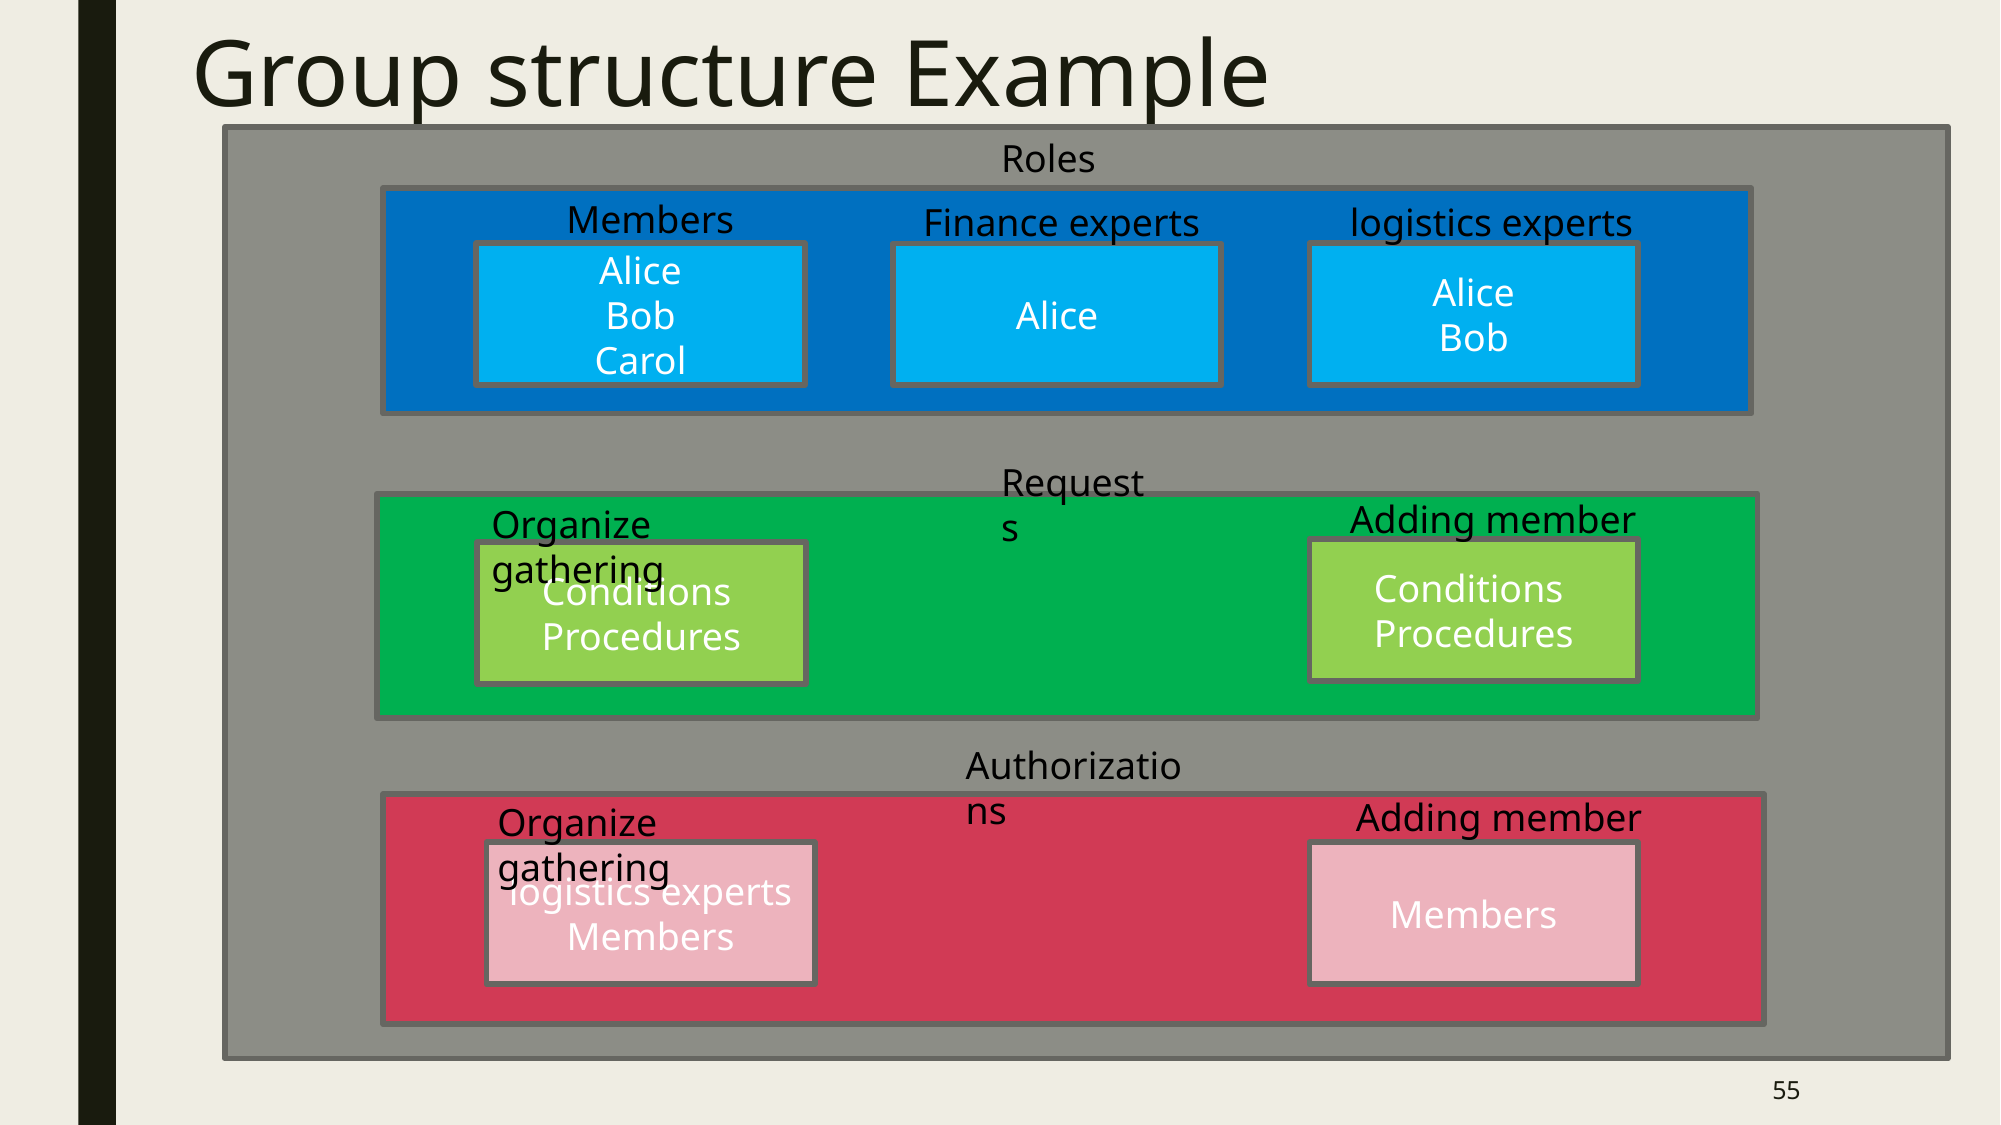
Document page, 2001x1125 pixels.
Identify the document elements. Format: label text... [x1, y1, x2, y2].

text_box Adding member [1340, 786, 1670, 847]
text_box Finance experts [908, 191, 1232, 252]
text_box logistics experts [1334, 191, 1696, 252]
text_box Members [1309, 842, 1638, 985]
text_box Alice [892, 243, 1222, 386]
text_box Requests [986, 451, 1168, 557]
text_box Adding member [1334, 488, 1664, 549]
text_box Roles [986, 127, 1149, 188]
text_box Conditions Procedures [477, 542, 806, 684]
text_box [224, 126, 1948, 1059]
text_box Members [551, 189, 791, 250]
text_box Organize gathering [476, 493, 805, 599]
text_box Organize gathering [482, 791, 811, 897]
text_box Alice Bob [1309, 243, 1638, 386]
title Group structure Example [176, 20, 1752, 264]
text_box logistics experts Members [486, 842, 815, 985]
slide_number <number> [1553, 1059, 1816, 1125]
text_box Conditions Procedures [1309, 538, 1638, 681]
text_box Alice Bob Carol [476, 243, 805, 386]
text_box Authorizations [950, 734, 1207, 840]
